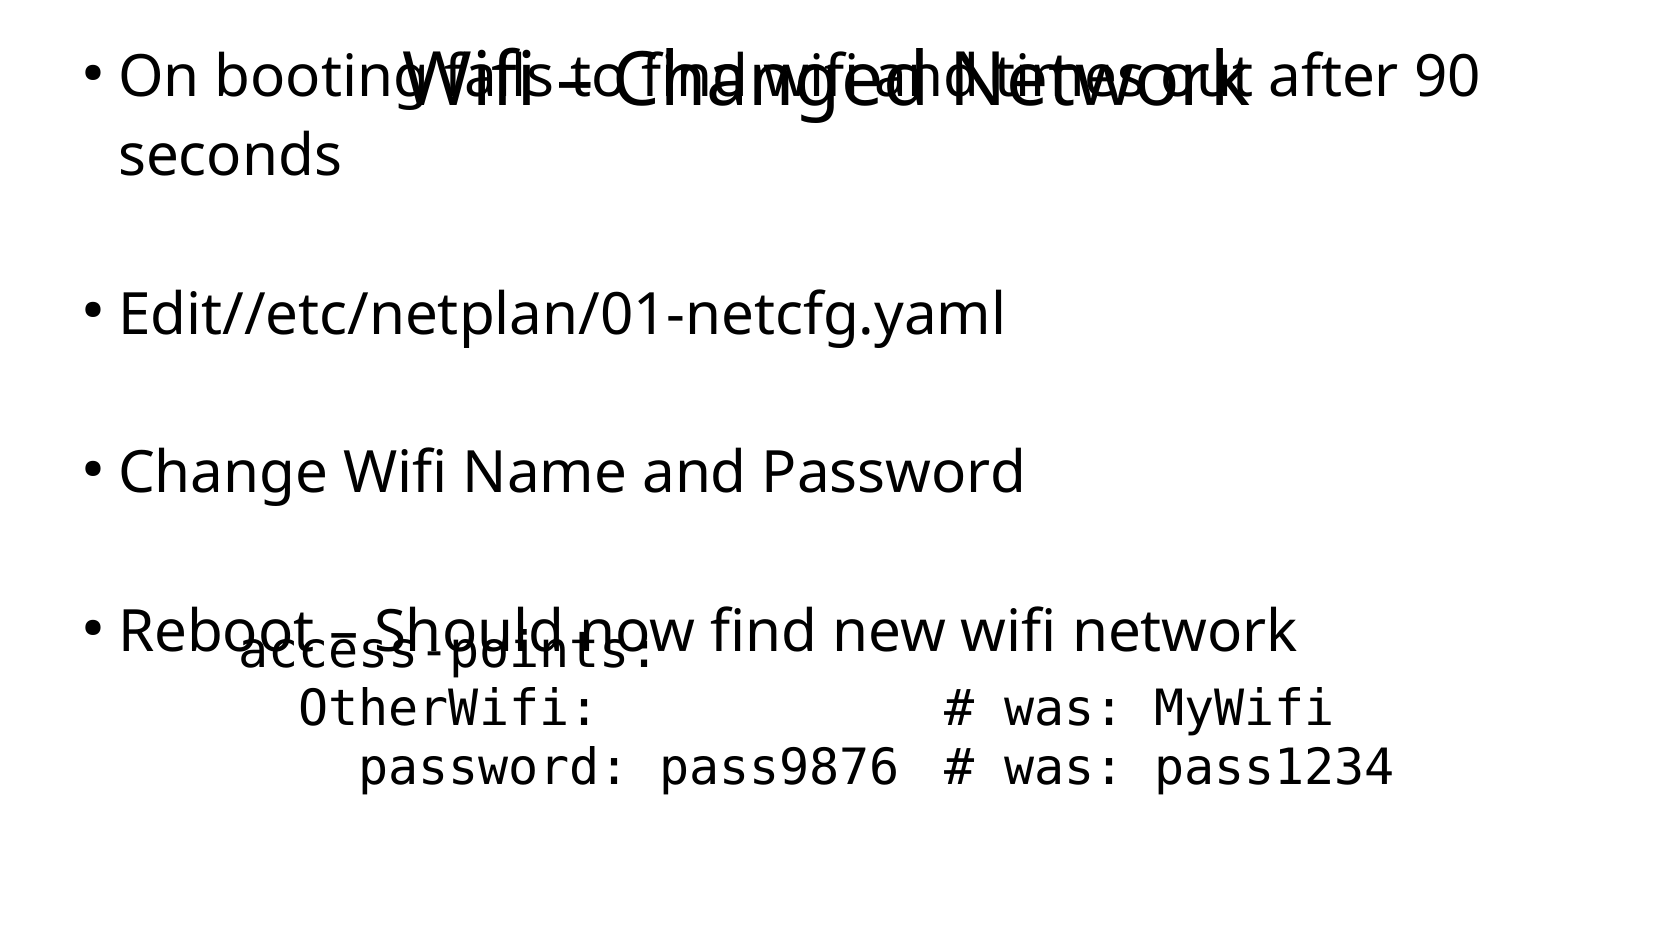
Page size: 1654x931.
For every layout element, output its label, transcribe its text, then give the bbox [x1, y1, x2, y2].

title Wifi – Changed Network [82, 11, 1571, 142]
subtitle On booting fails to find wifi and times out after 90 seconds Edit//etc/netplan/01-netcfg.yaml Change Wifi Name and Password Reboot – Should now find new wifi network [82, 147, 1571, 556]
text_box access-points: OtherWifi: # was: MyWifi password: pass9876 # was: pass1234 [59, 566, 1583, 872]
